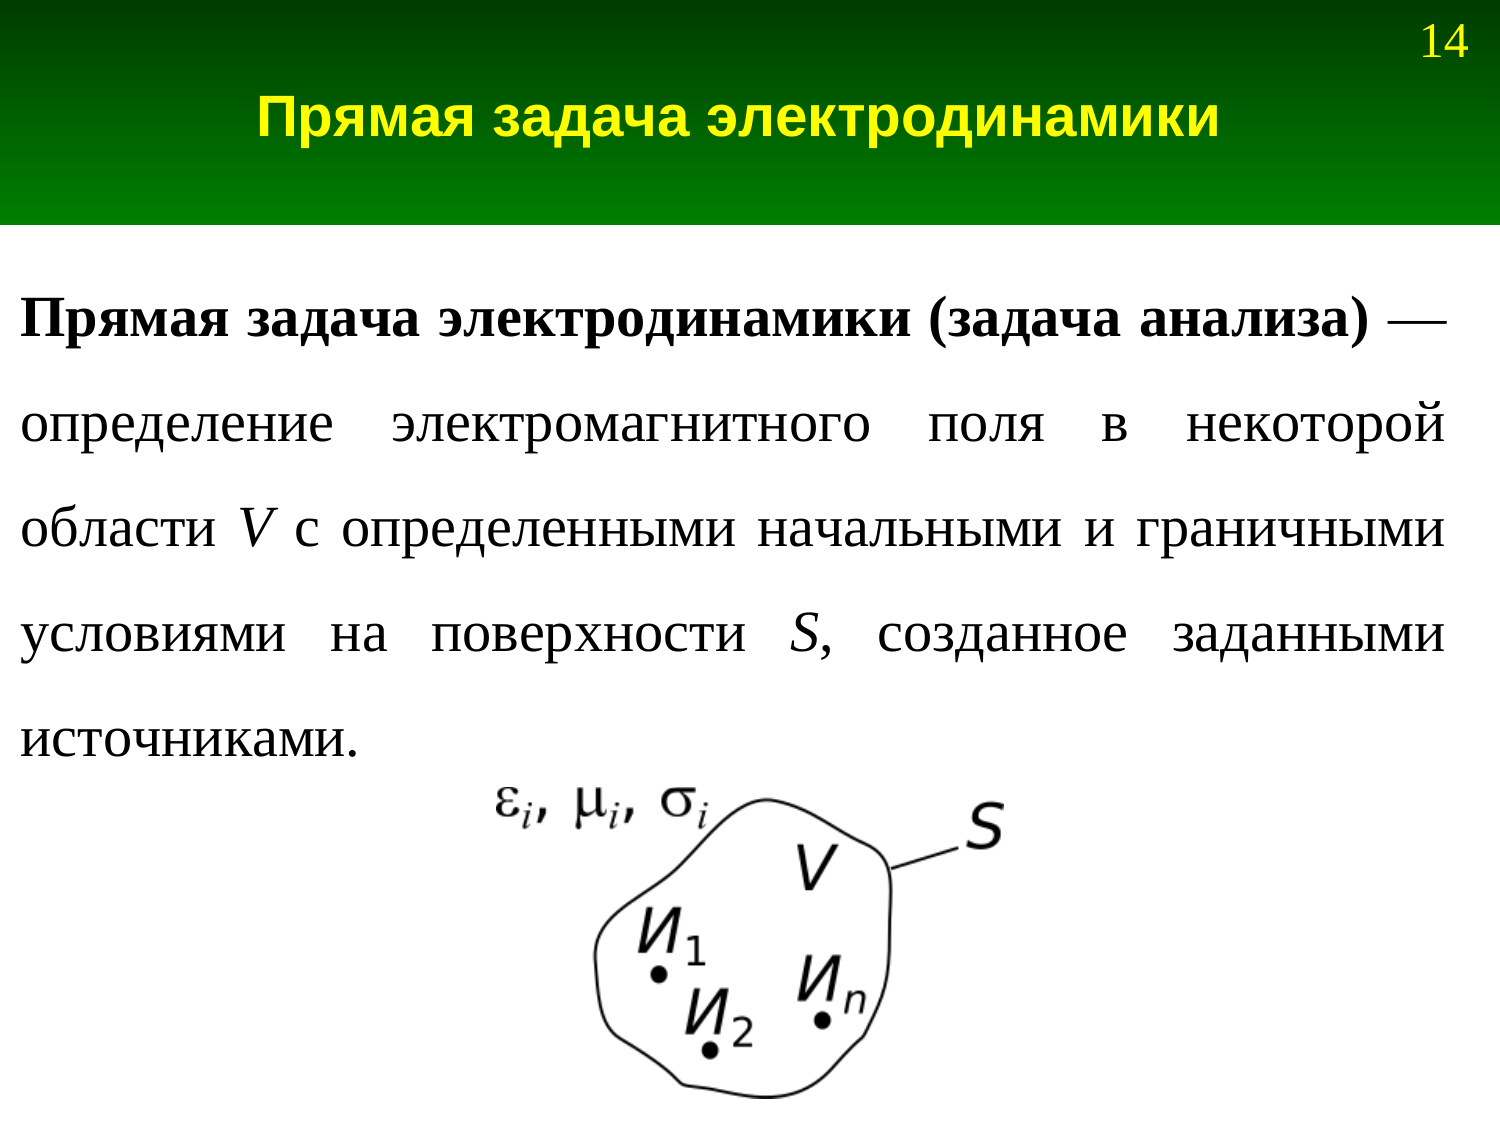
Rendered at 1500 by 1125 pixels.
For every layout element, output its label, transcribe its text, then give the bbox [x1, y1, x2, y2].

picture [496, 787, 1004, 1099]
title Прямая задача электродинамики [88, 18, 1389, 207]
text_box Прямая задача электродинамики (задача анализа) — определение электромагнитного поля в некоторой области V с определенными начальными и граничными условиями на поверхности S, созданное заданными источниками. [5, 236, 1495, 777]
